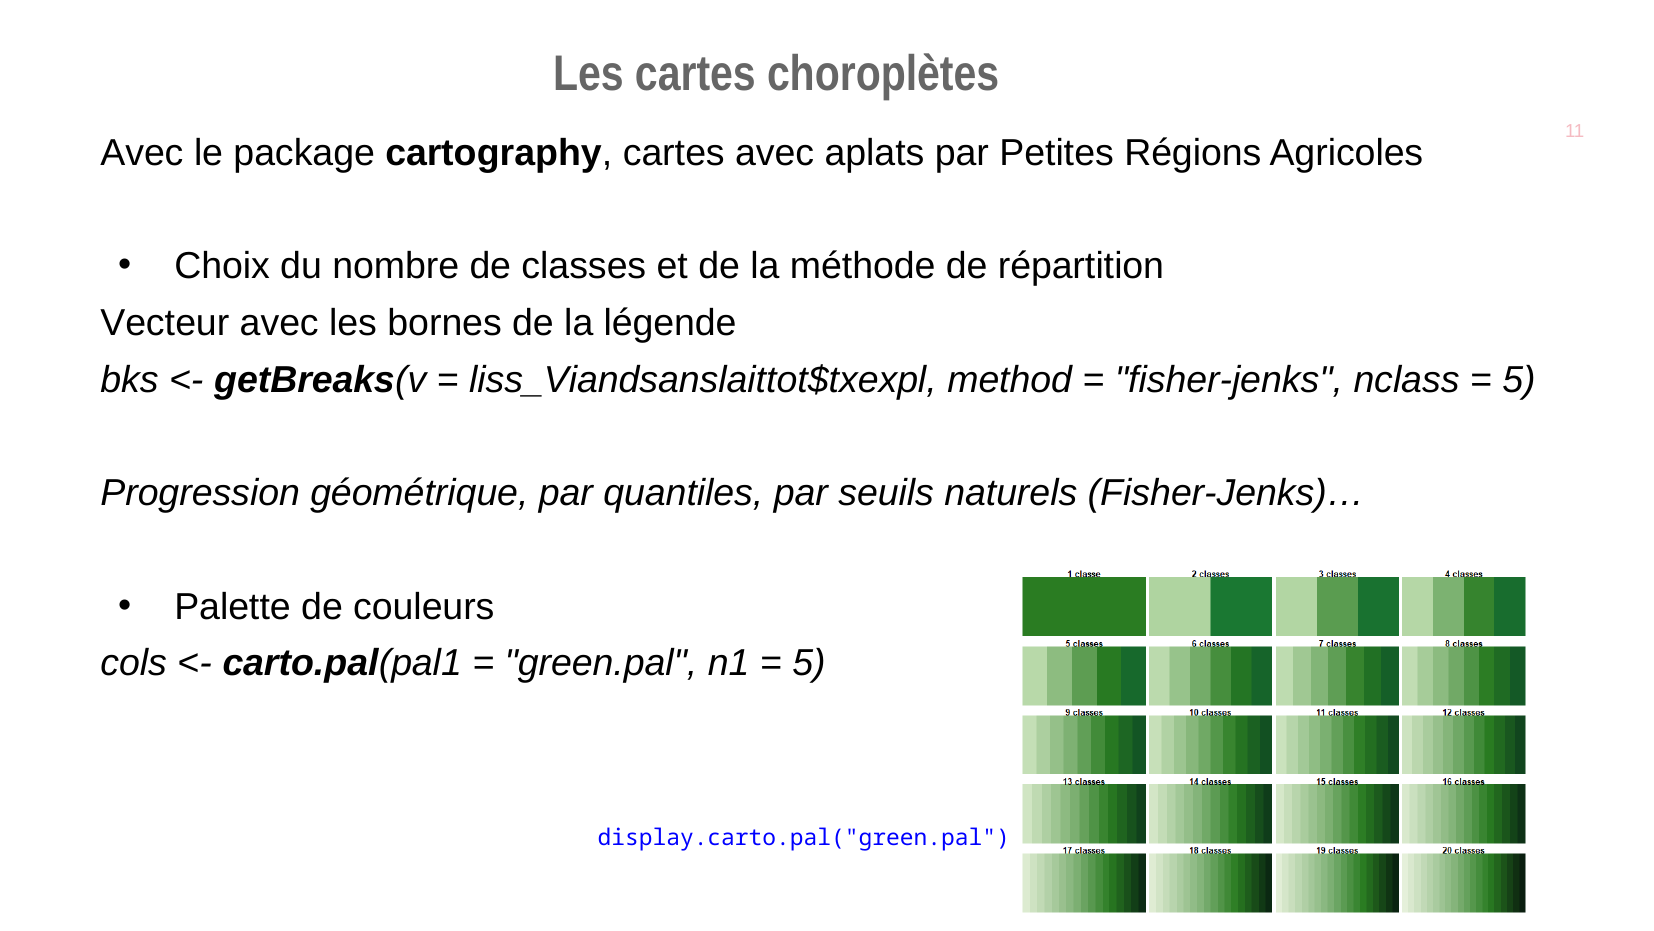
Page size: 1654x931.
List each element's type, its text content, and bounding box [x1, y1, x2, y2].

picture [1021, 569, 1527, 914]
text_box [1564, 118, 1654, 142]
text_box display.carto.pal("green.pal") [598, 823, 1022, 851]
text_box Avec le package cartography, cartes avec aplats par Petites Régions Agricoles Choix du nombre de classes et de la méthode de répartition Vecteur avec les bornes de la légende bks <- getBreaks(v = liss_Viandsanslaittot$txexpl, method = "fisher-jenks", nclass = 5) Progression géométrique, par quantiles, par seuils naturels (Fisher-Jenks)… Palette de couleurs cols <- carto.pal(pal1 = "green.pal", n1 = 5) [82, 127, 1606, 931]
title Les cartes choroplètes [97, 40, 1456, 102]
